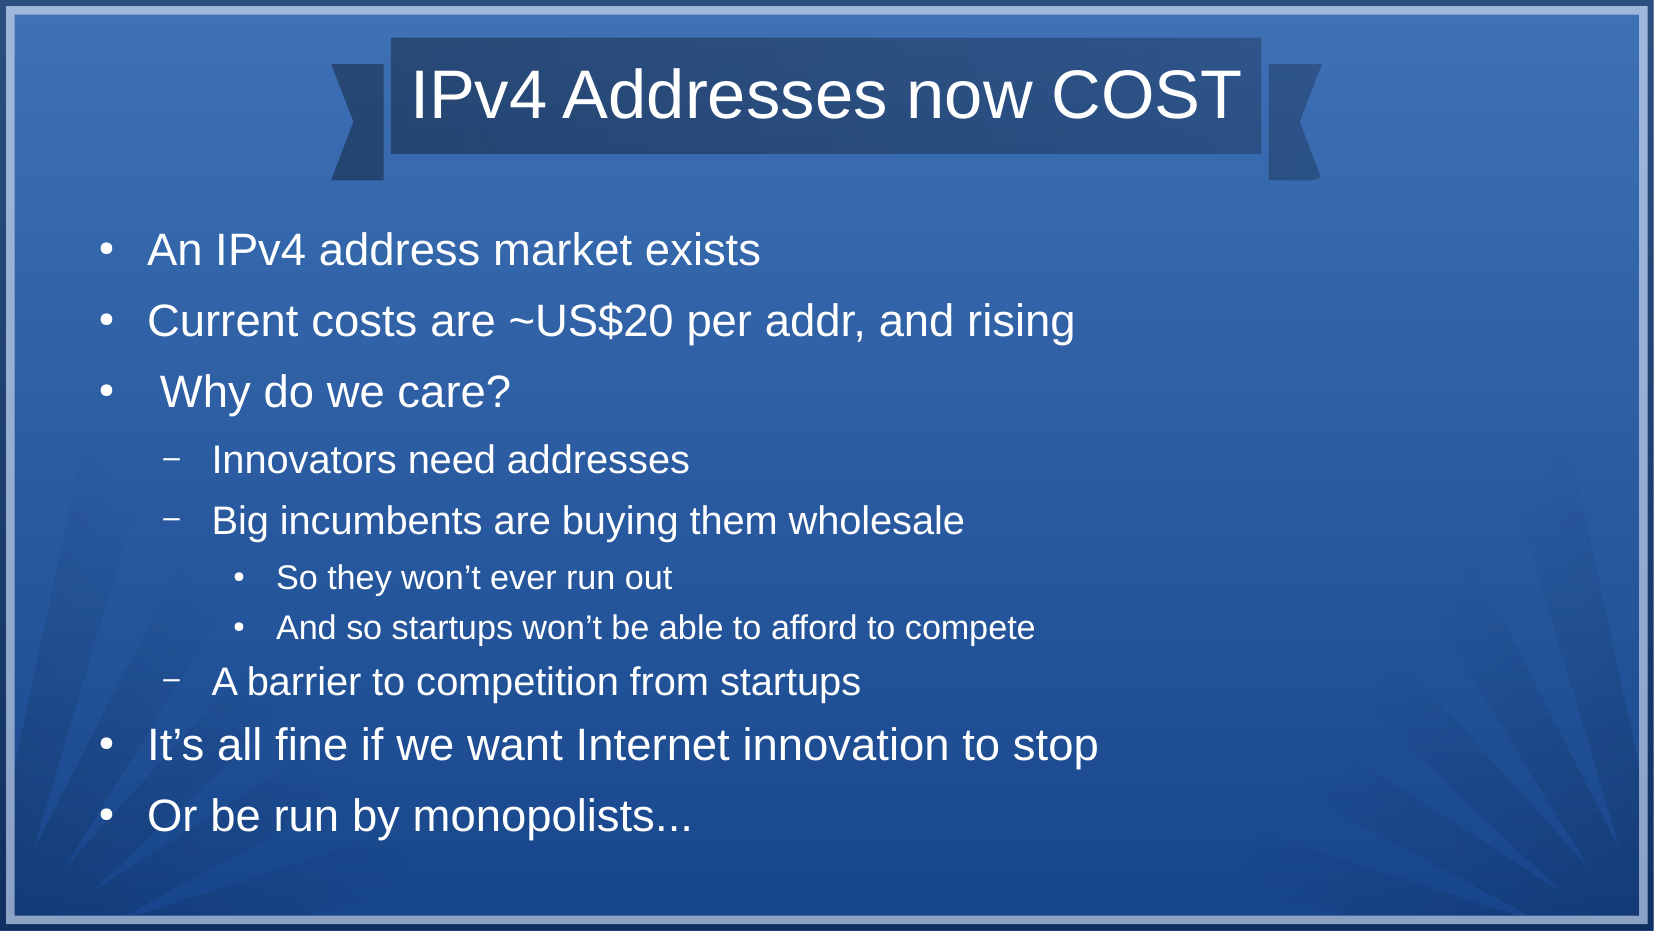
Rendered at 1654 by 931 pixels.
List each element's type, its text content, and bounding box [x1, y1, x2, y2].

title IPv4 Addresses now COST [389, 35, 1264, 154]
list An IPv4 address market exists Current costs are ~US$20 per addr, and rising Why do we care? Innovators need addresses Big incumbents are buying them wholesale So they won’t ever run out And so startups won’t be able to afford to compete A barrier to competition from startups It’s all fine if we want Internet innovation to stop Or be run by monopolists... [82, 224, 1571, 848]
